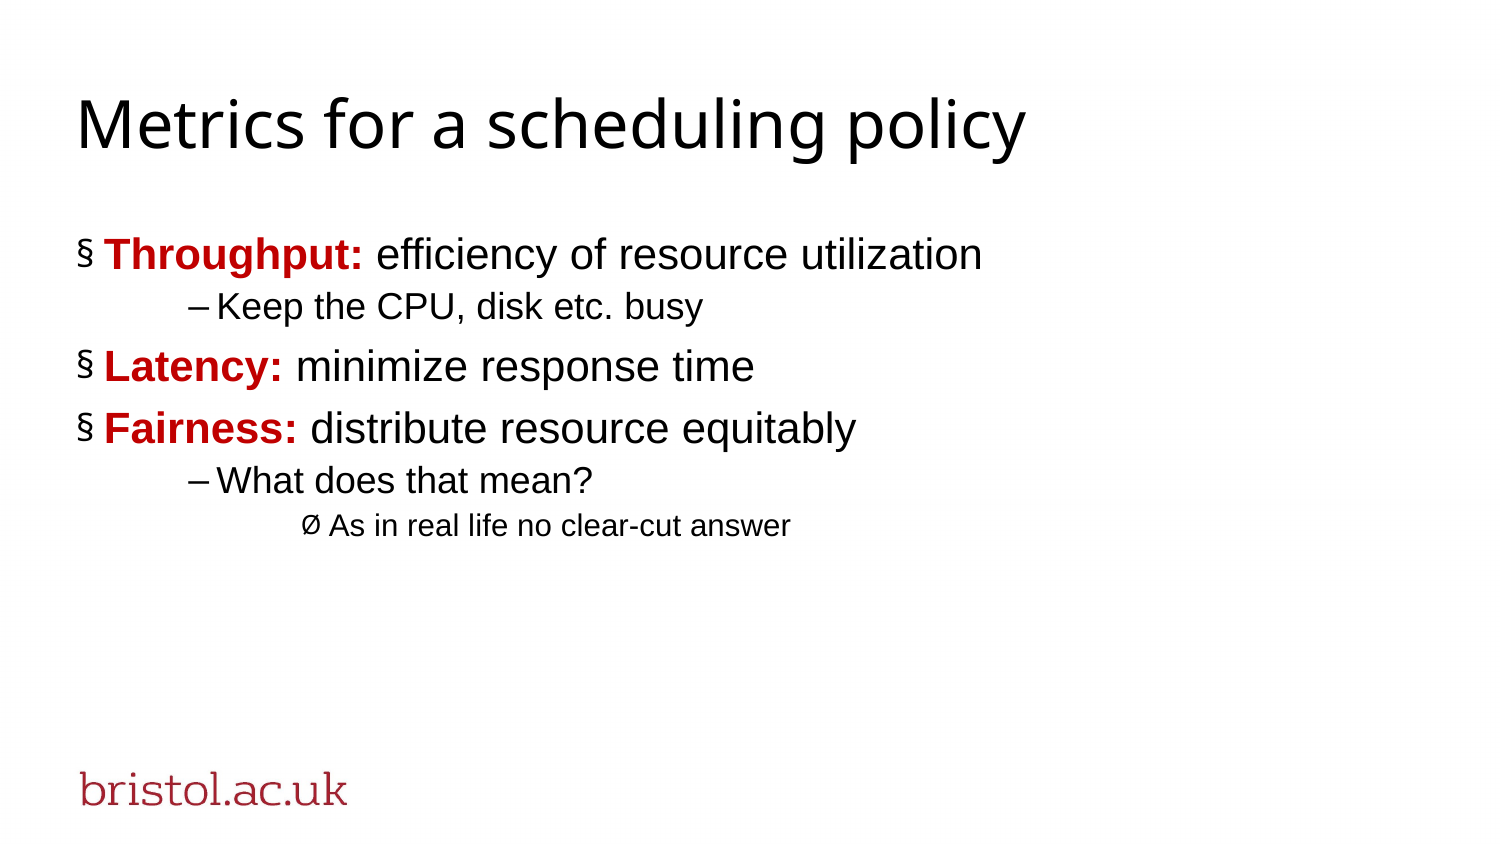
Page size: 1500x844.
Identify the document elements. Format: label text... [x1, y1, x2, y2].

title Metrics for a scheduling policy [60, 44, 1440, 209]
list Throughput: efficiency of resource utilization Keep the CPU, disk etc. busy Latency: minimize response time Fairness: distribute resource equitably What does that mean? As in real life no clear-cut answer [60, 224, 1440, 699]
